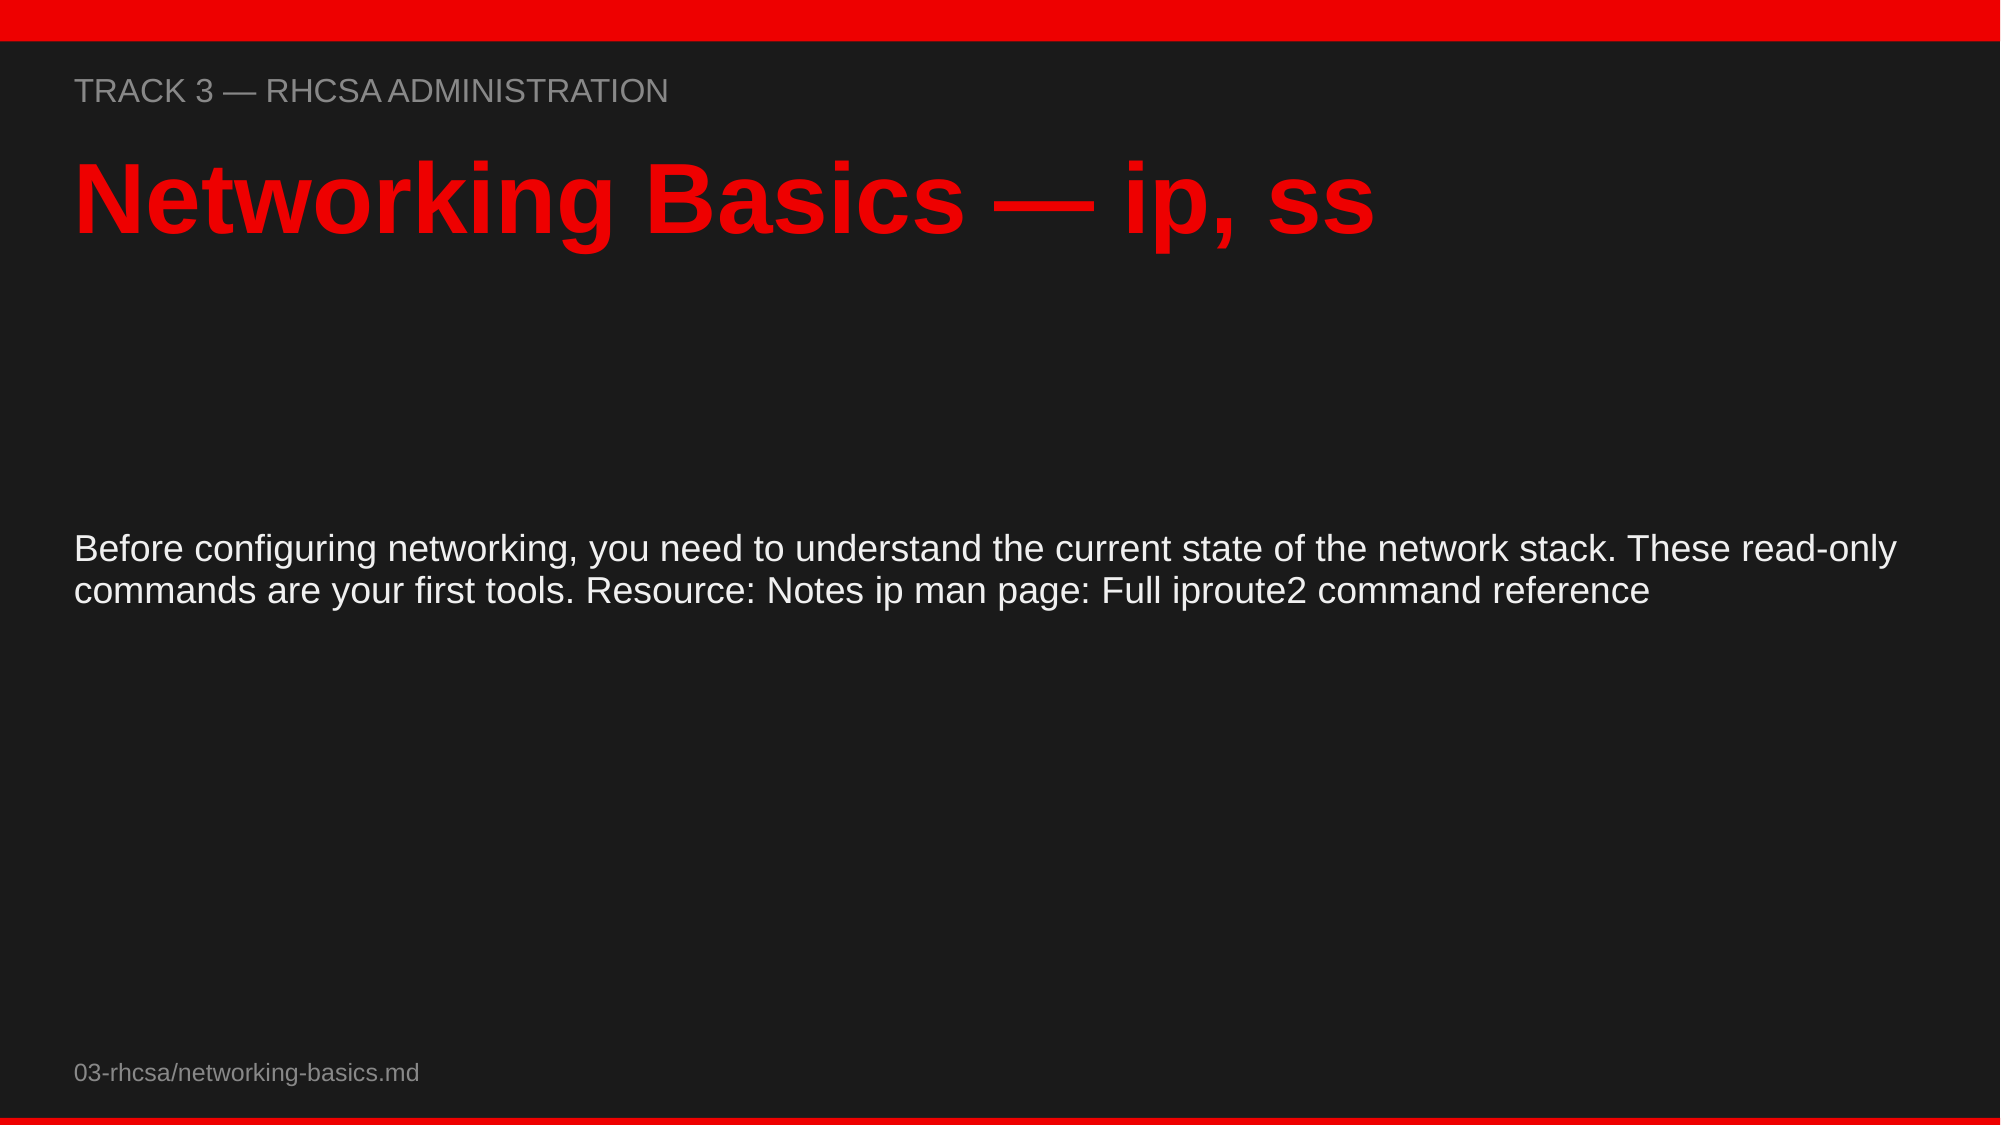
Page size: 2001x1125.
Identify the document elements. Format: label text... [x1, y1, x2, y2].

text_box [0, 0, 2001, 42]
text_box TRACK 3 — RHCSA ADMINISTRATION [59, 64, 1942, 119]
text_box Networking Basics — ip, ss [59, 135, 1942, 461]
text_box [0, 1117, 2001, 1125]
text_box Before configuring networking, you need to understand the current state of the network stack. These read-only commands are your first tools. Resource: Notes ip man page: Full iproute2 command reference [59, 519, 1942, 727]
text_box 03-rhcsa/networking-basics.md [59, 1051, 1942, 1093]
